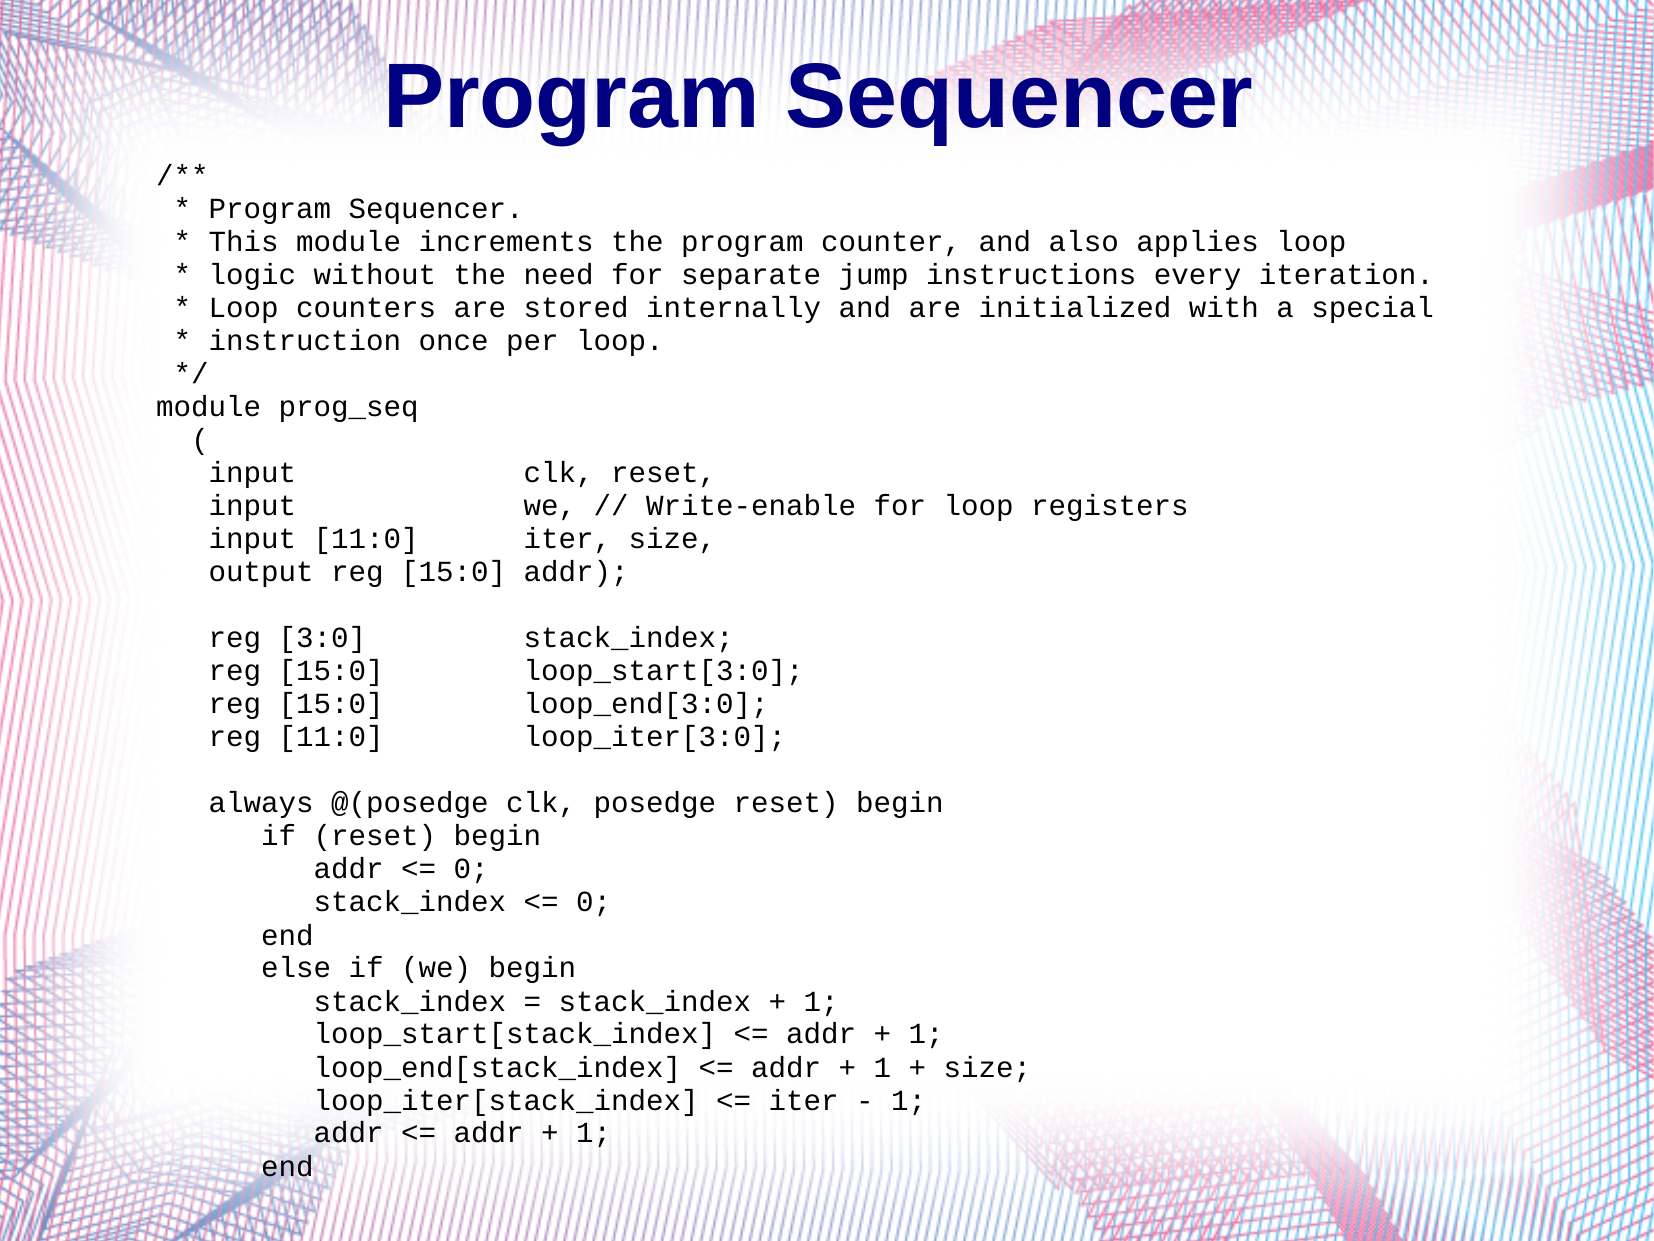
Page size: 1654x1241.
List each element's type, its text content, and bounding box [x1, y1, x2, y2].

picture [0, 0, 1654, 1241]
title Program Sequencer [75, 15, 1564, 178]
text_box /** * Program Sequencer. * This module increments the program counter, and also applies loop * logic without the need for separate jump instructions every iteration. * Loop counters are stored internally and are initialized with a special * instruction once per loop. */ module prog_seq ( input clk, reset, input we, // Write-enable for loop registers input [11:0] iter, size, output reg [15:0] addr); reg [3:0] stack_index; reg [15:0] loop_start[3:0]; reg [15:0] loop_end[3:0]; reg [11:0] loop_iter[3:0]; always @(posedge clk, posedge reset) begin if (reset) begin addr <= 0; stack_index <= 0; end else if (we) begin stack_index = stack_index + 1; loop_start[stack_index] <= addr + 1; loop_end[stack_index] <= addr + 1 + size; loop_iter[stack_index] <= iter - 1; addr <= addr + 1; end [141, 154, 1449, 1241]
